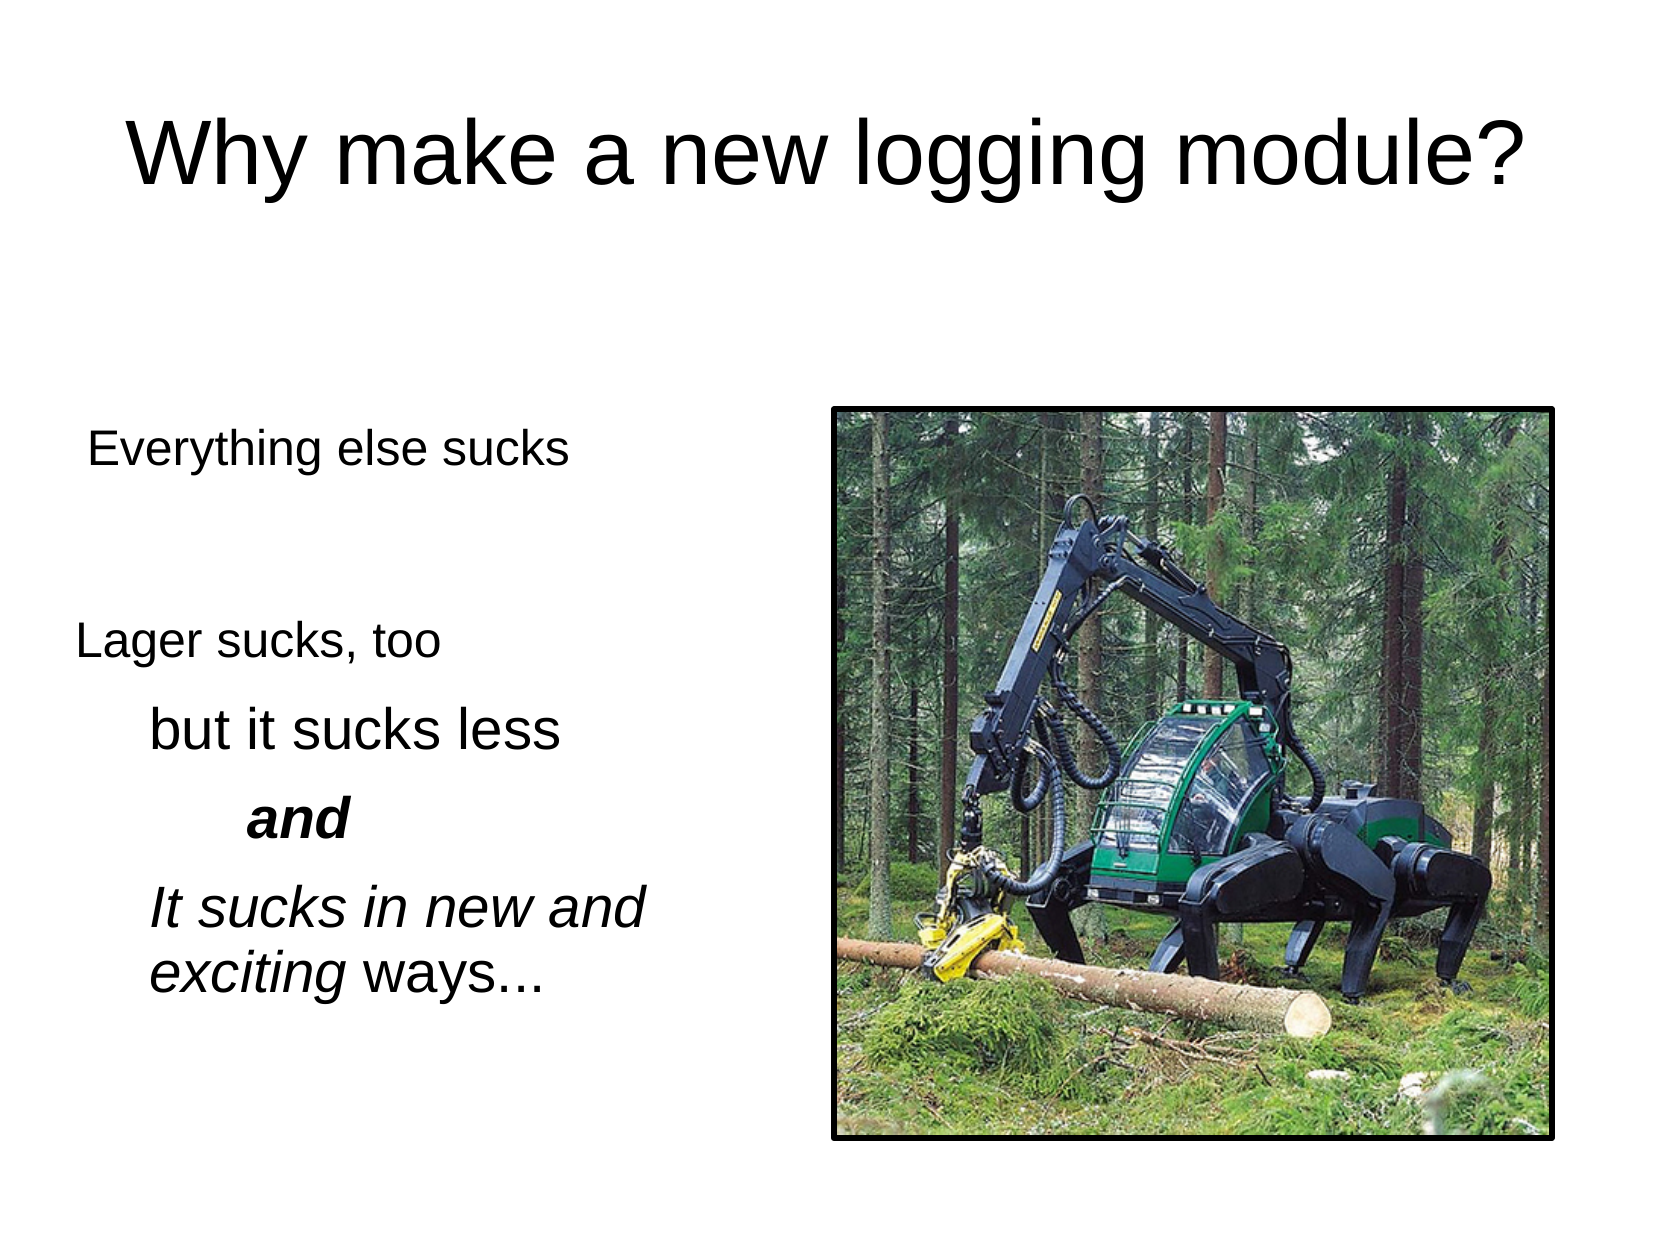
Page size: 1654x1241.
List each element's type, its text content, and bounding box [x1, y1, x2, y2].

picture [836, 412, 1549, 1136]
list Everything else sucks [86, 420, 826, 505]
list Lager sucks, too but it sucks less and It sucks in new and exciting ways... [75, 611, 826, 1005]
title Why make a new logging module? [82, 49, 1571, 257]
